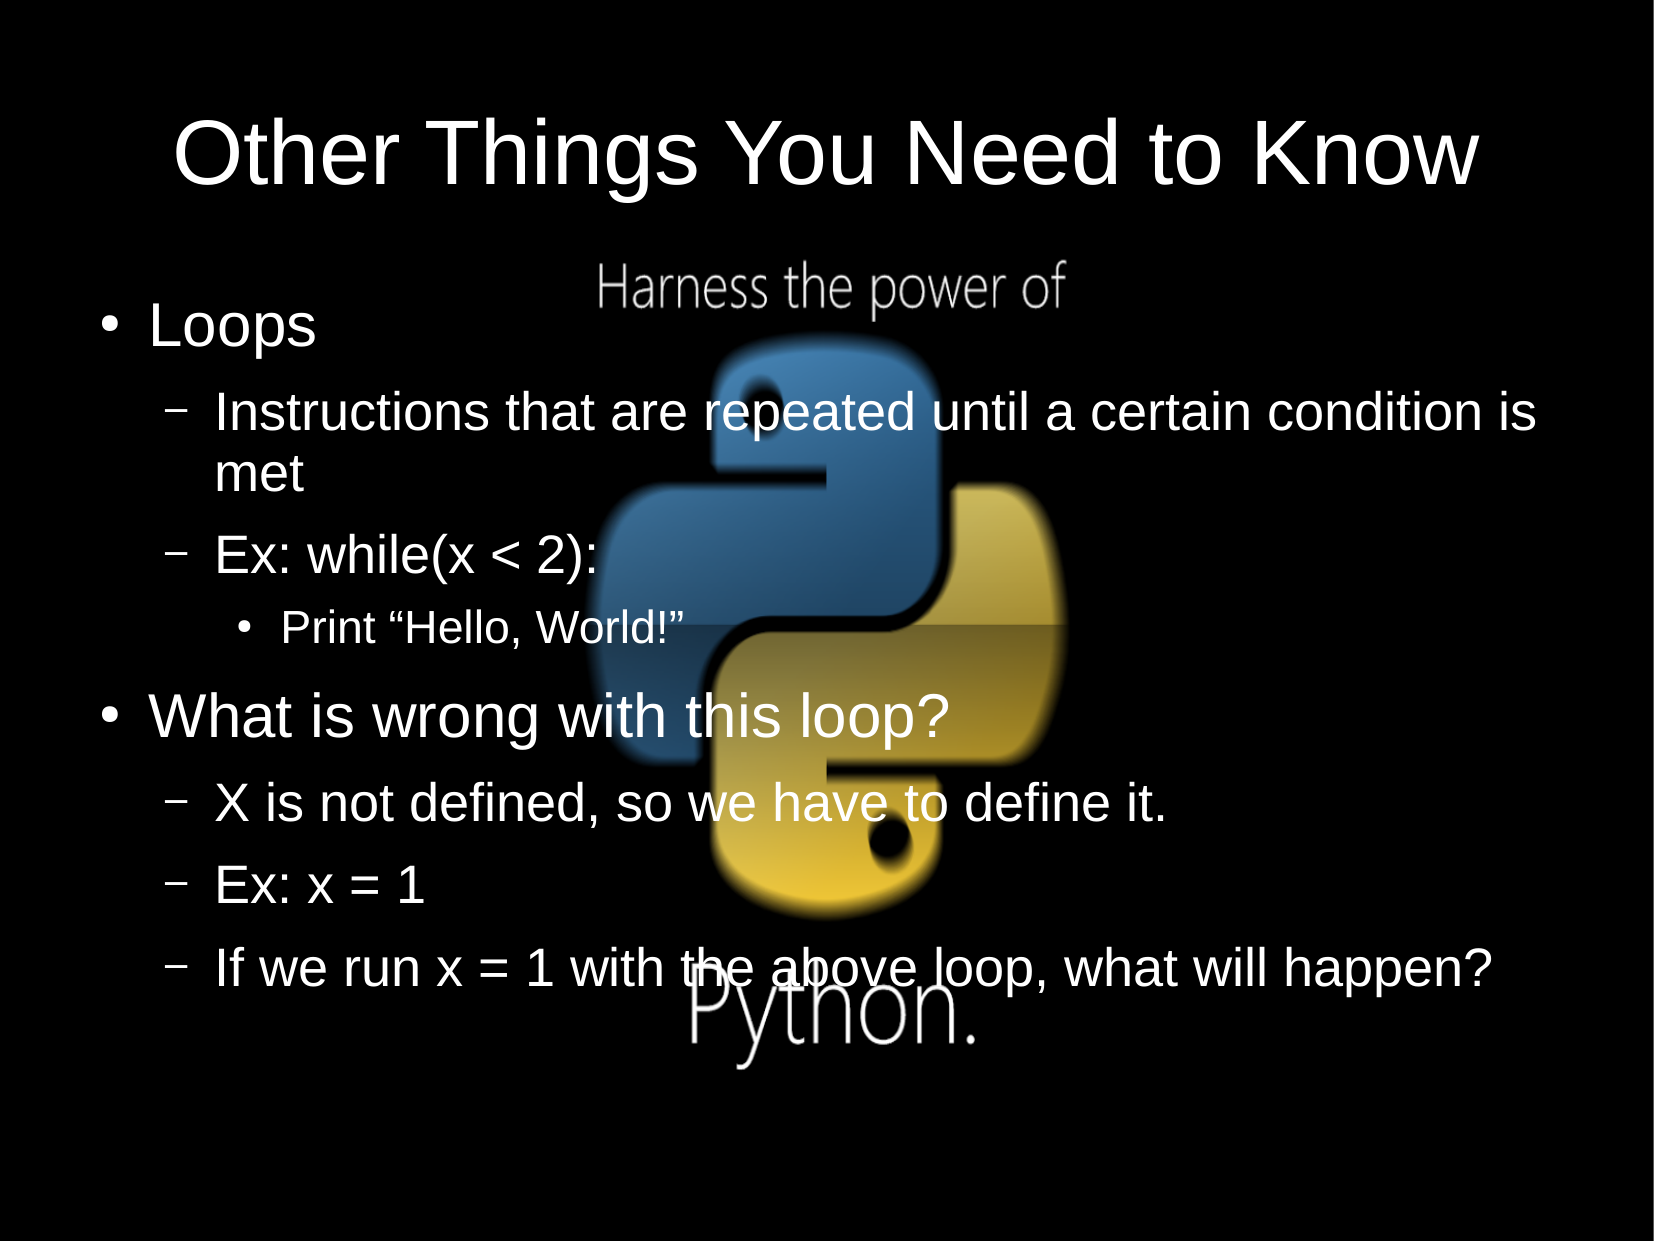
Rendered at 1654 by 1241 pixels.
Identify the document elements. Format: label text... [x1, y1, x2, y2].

list Loops Instructions that are repeated until a certain condition is met Ex: while(x < 2): Print “Hello, World!” What is wrong with this loop? X is not defined, so we have to define it. Ex: x = 1 If we run x = 1 with the above loop, what will happen? [82, 290, 1571, 1010]
picture [0, 0, 1654, 1241]
title Other Things You Need to Know [82, 49, 1571, 257]
